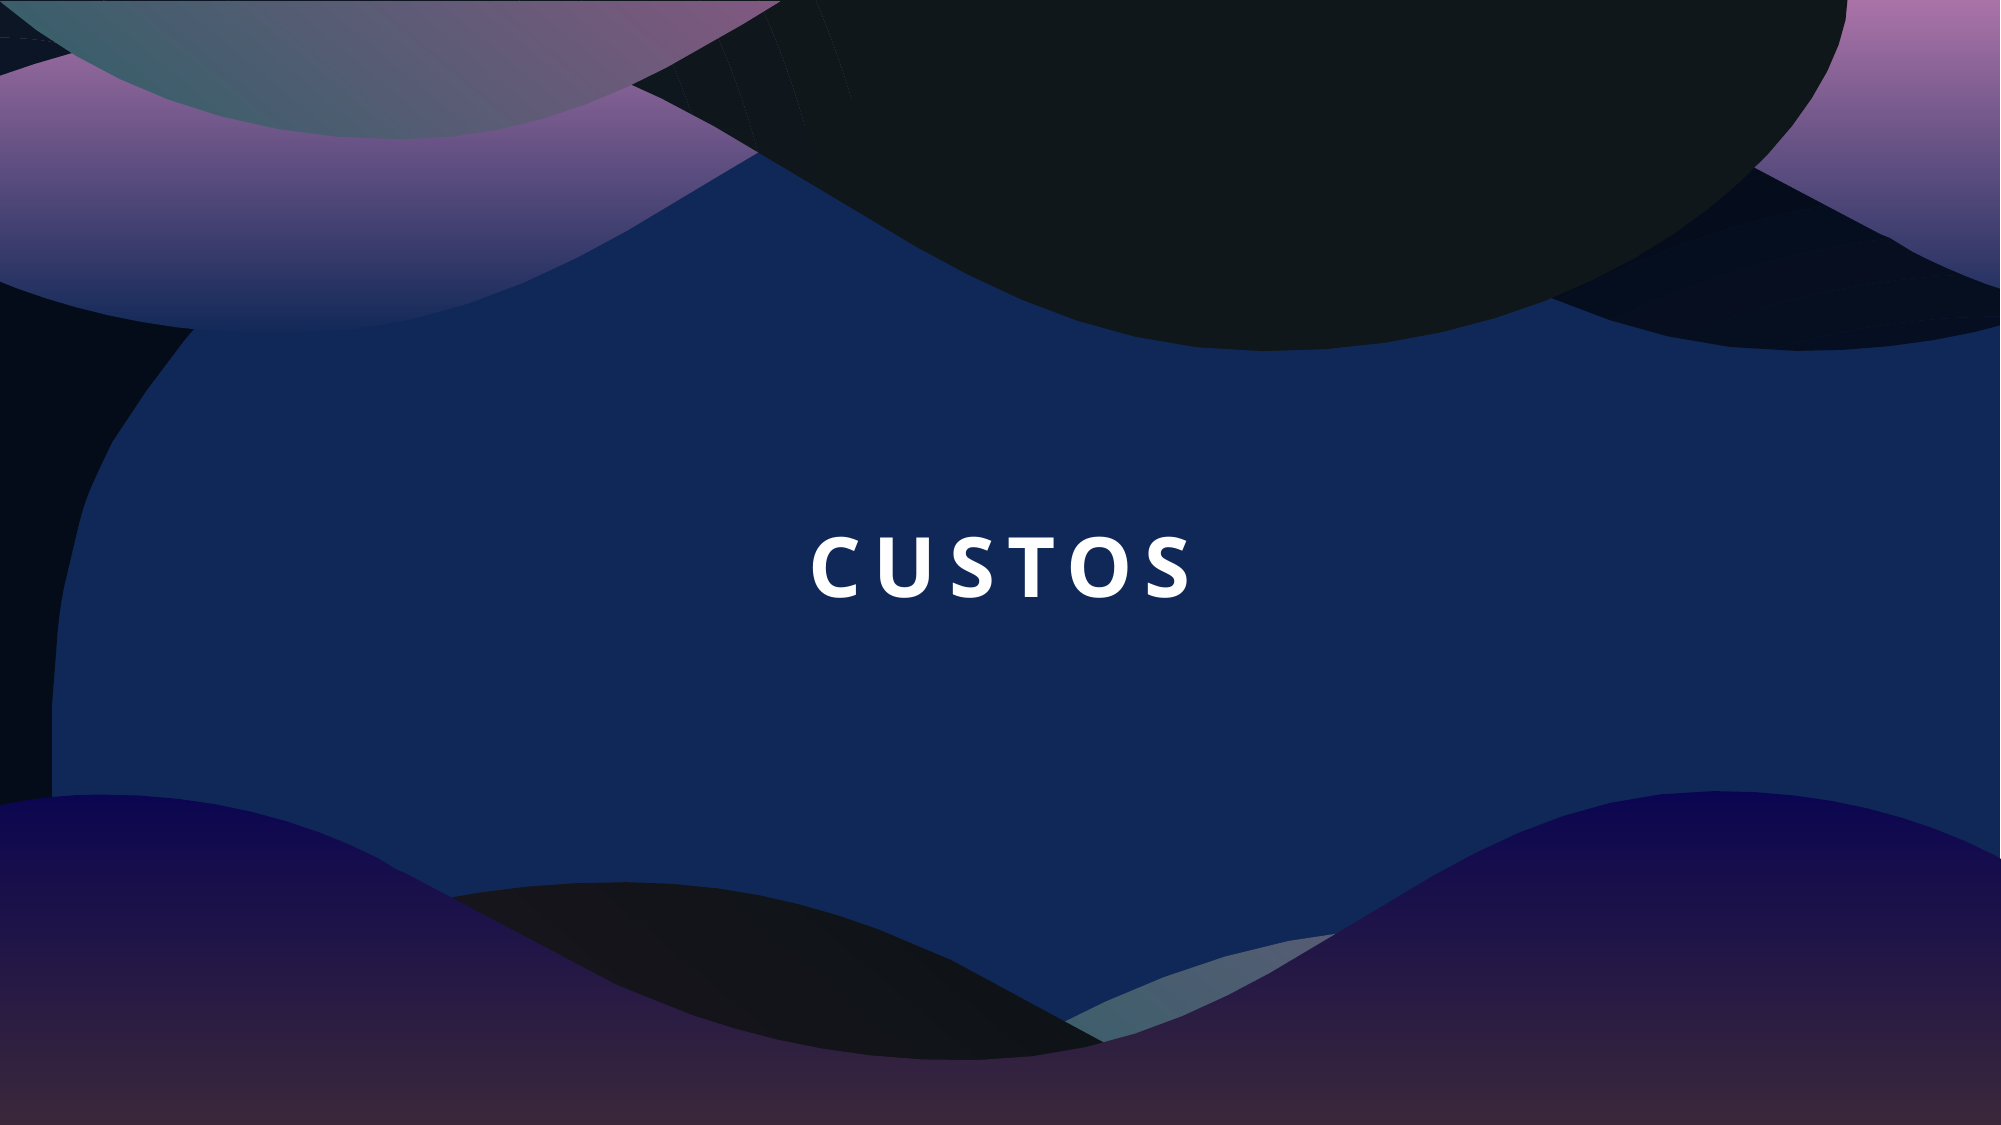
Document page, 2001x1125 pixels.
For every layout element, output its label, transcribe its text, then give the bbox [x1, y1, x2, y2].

title Custos [791, 506, 1208, 620]
